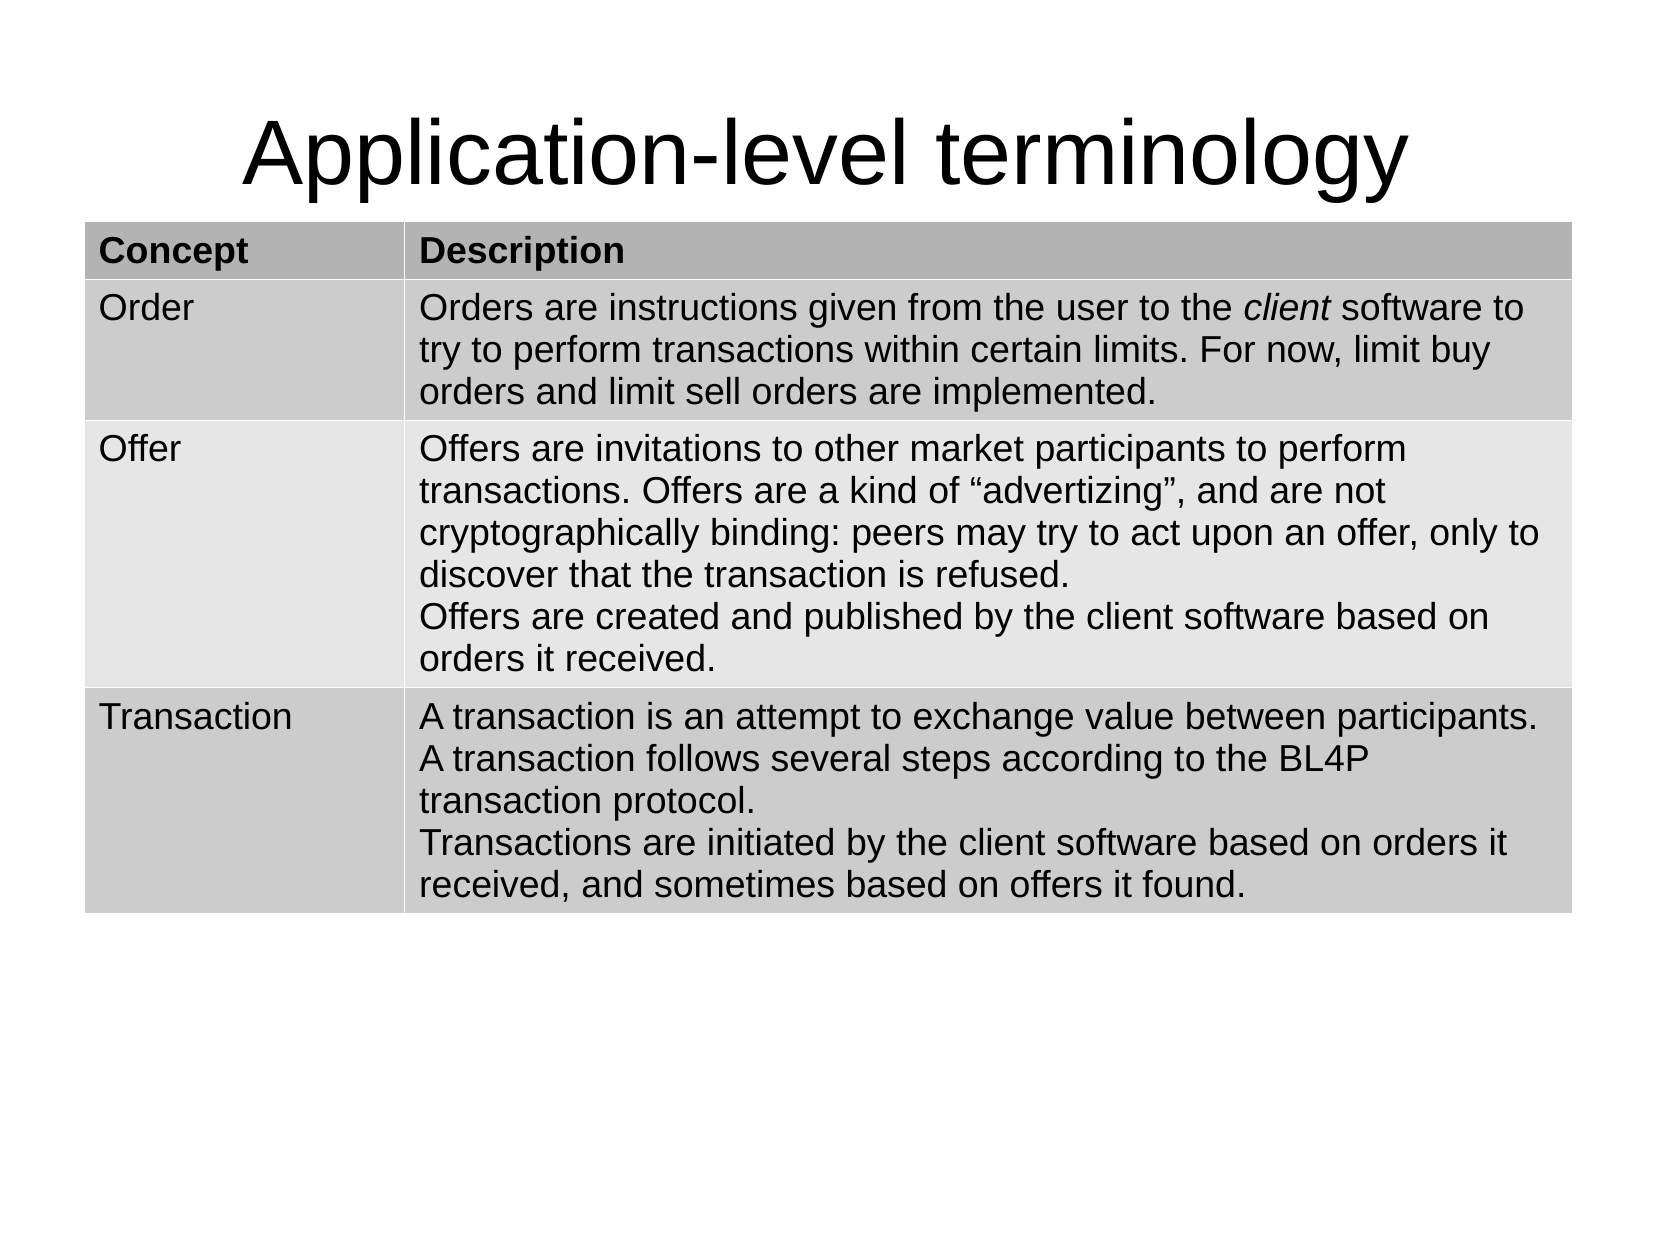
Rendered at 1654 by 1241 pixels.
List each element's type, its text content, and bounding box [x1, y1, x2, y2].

title Application-level terminology [82, 49, 1571, 257]
table_cell Offer [85, 421, 404, 687]
table_header Description [405, 222, 1572, 279]
table_cell Order [85, 280, 404, 420]
table_cell A transaction is an attempt to exchange value between participants. A transaction follows several steps according to the BL4P transaction protocol. Transactions are initiated by the client software based on orders it received, and sometimes based on offers it found. [405, 688, 1572, 913]
table_cell Orders are instructions given from the user to the client software to try to perform transactions within certain limits. For now, limit buy orders and limit sell orders are implemented. [405, 280, 1572, 420]
table_cell Offers are invitations to other market participants to perform transactions. Offers are a kind of “advertizing”, and are not cryptographically binding: peers may try to act upon an offer, only to discover that the transaction is refused. Offers are created and published by the client software based on orders it received. [405, 421, 1572, 687]
table_header Concept [85, 222, 404, 279]
table_cell Transaction [85, 688, 404, 913]
